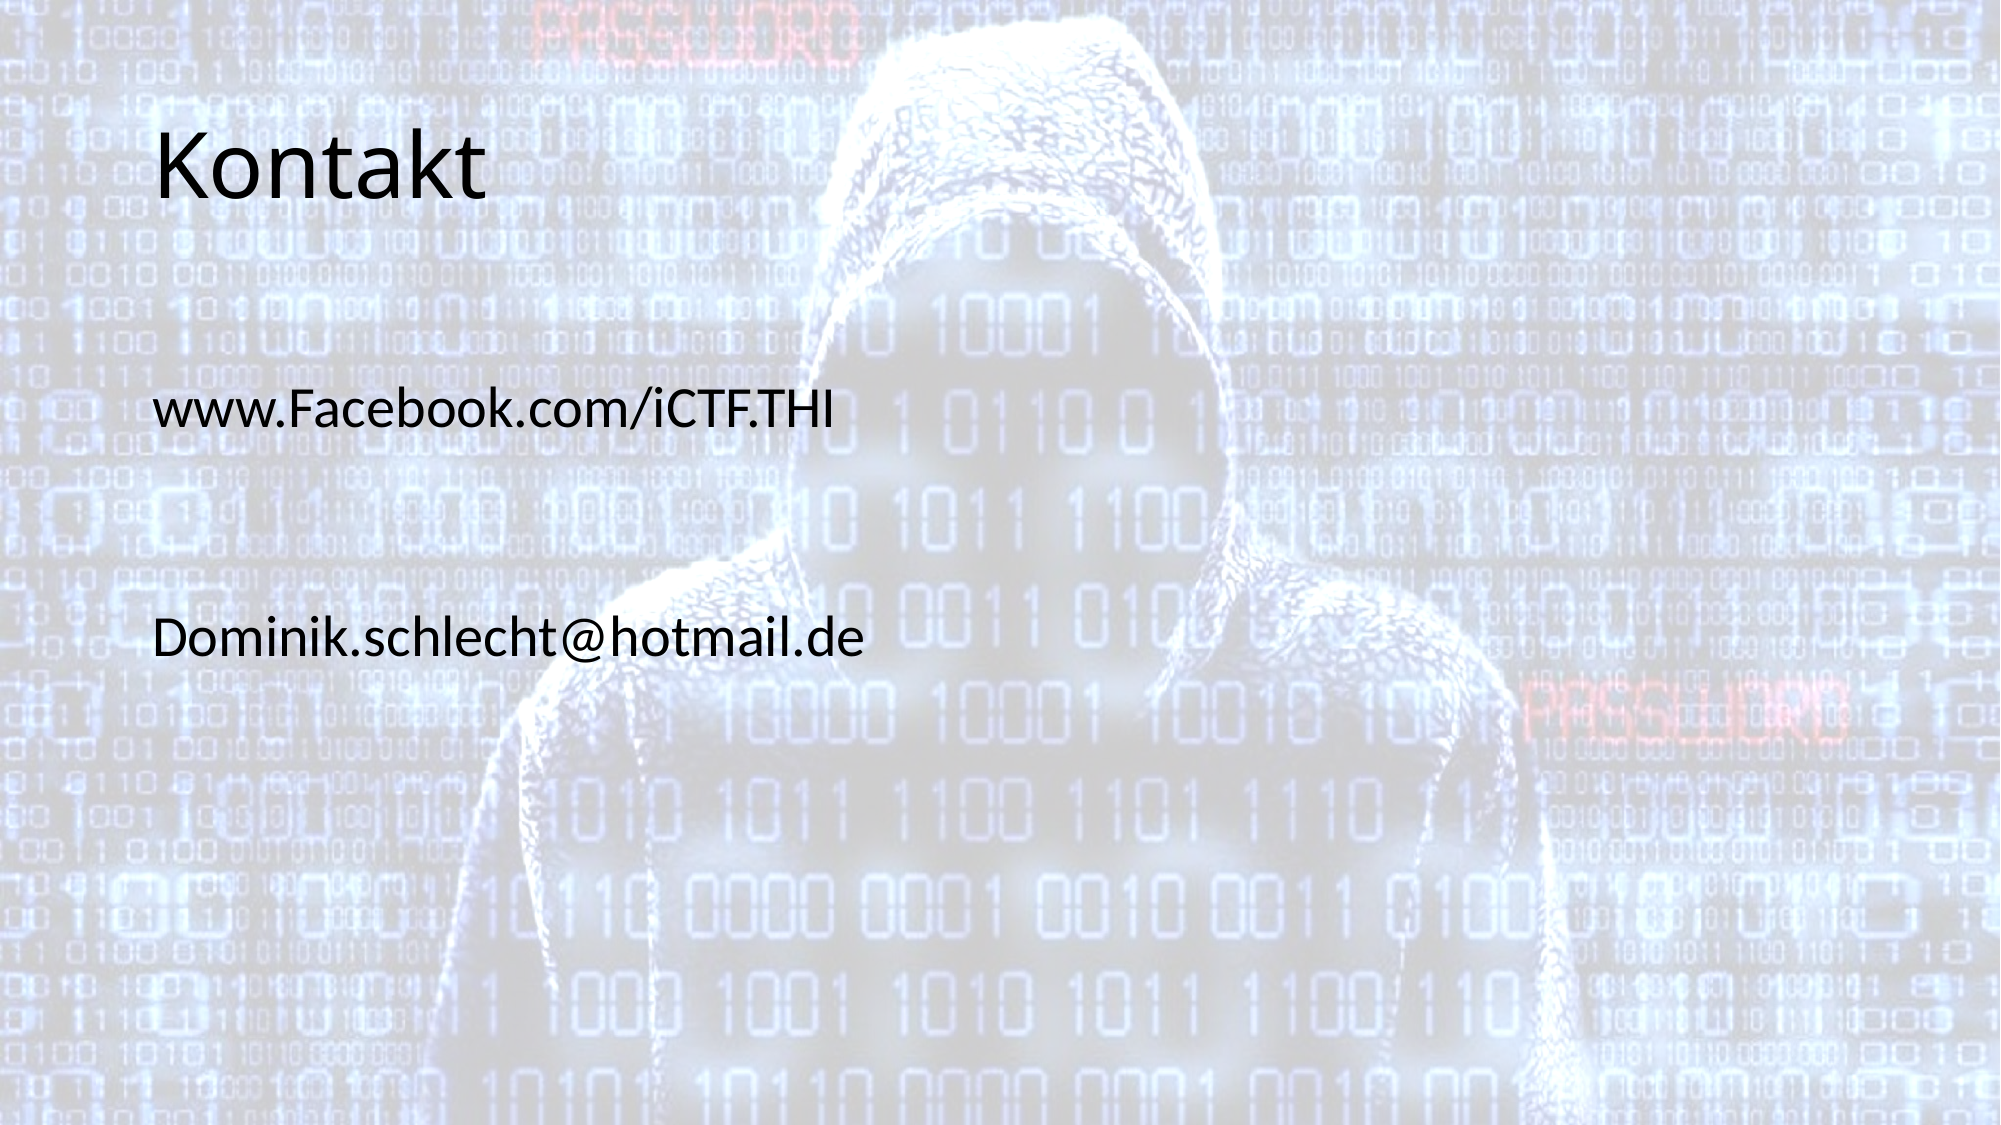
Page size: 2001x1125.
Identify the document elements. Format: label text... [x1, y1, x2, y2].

text_box Kontakt [137, 59, 1863, 278]
text_box www.Facebook.com/iCTF.THI Dominik.schlecht@hotmail.de [137, 299, 1863, 1014]
picture [0, 0, 2000, 1125]
